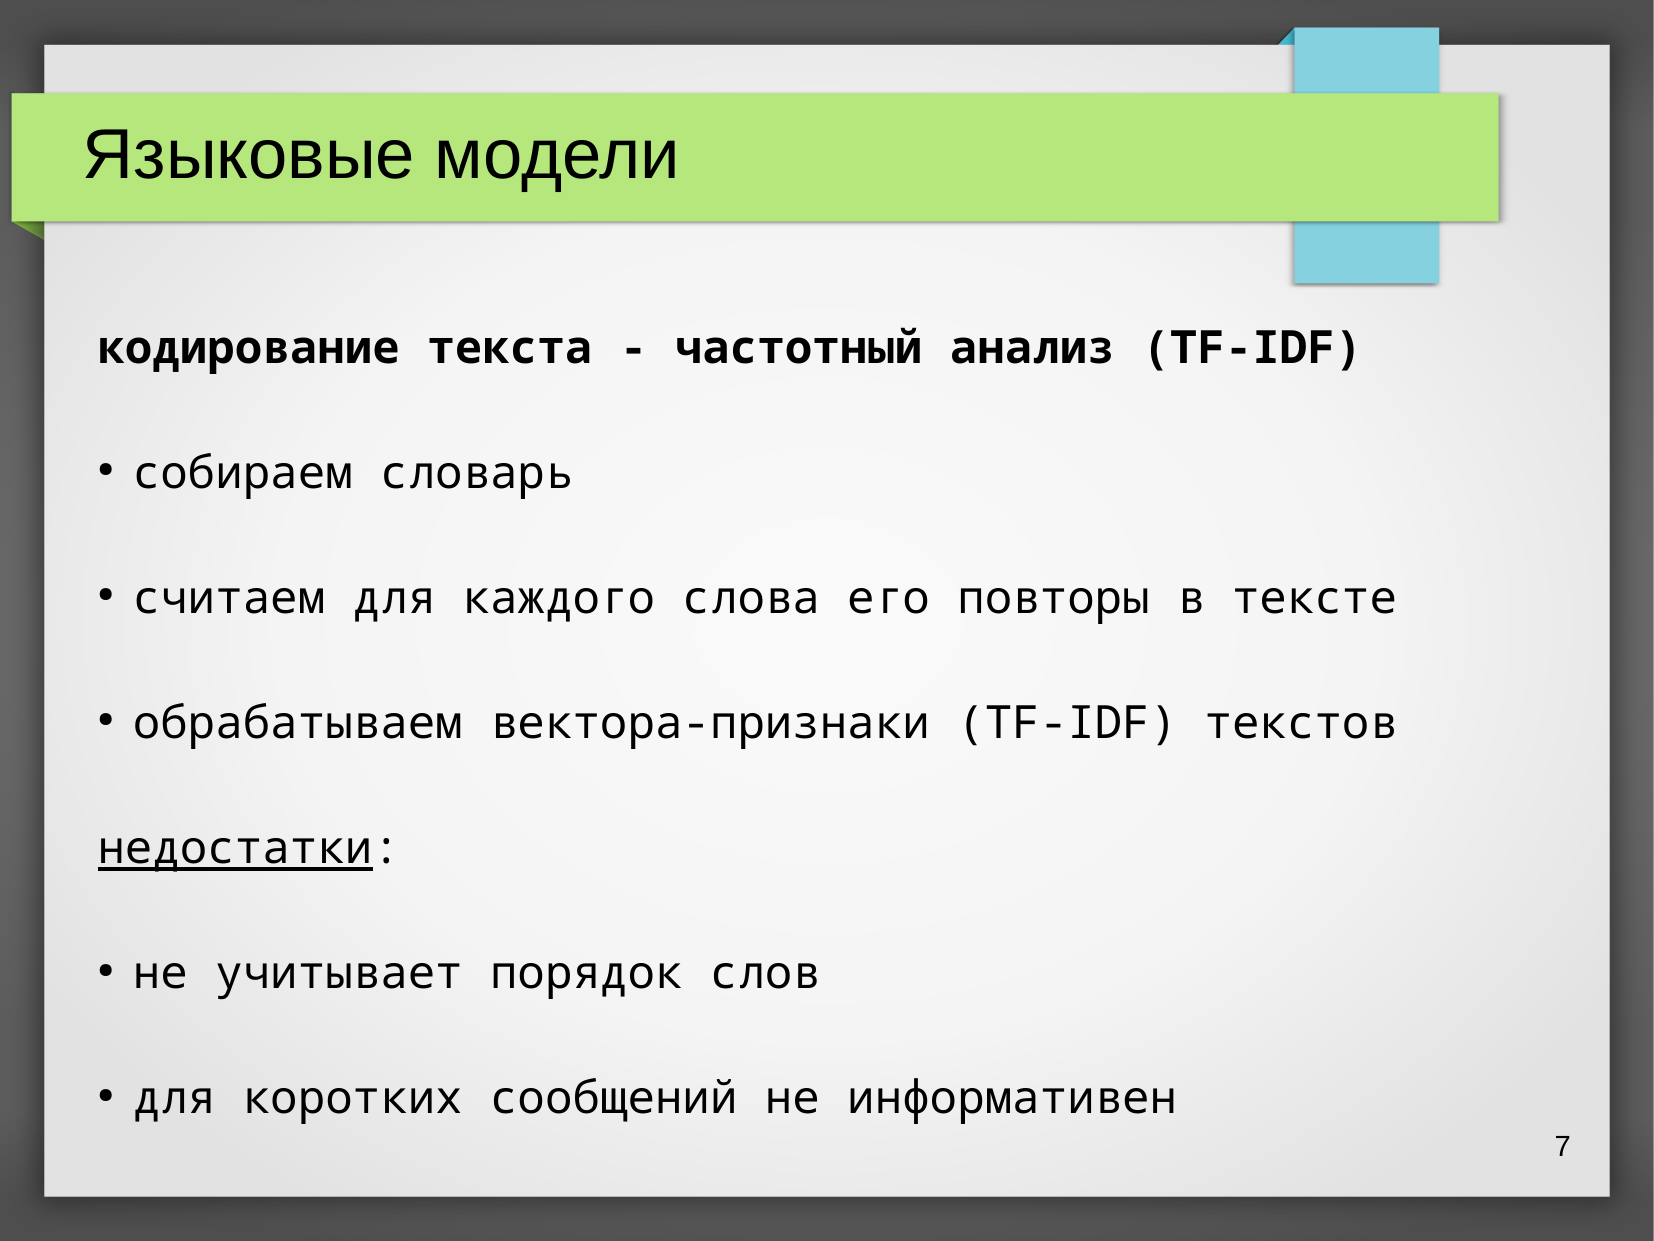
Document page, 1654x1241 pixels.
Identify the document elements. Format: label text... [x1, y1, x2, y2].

text_box кодирование текста - частотный анализ (TF-IDF) собираем словарь считаем для каждого слова его повторы в тексте обрабатываем вектора-признаки (TF-IDF) текстов недостатки: не учитывает порядок слов для коротких сообщений не информативен [82, 307, 1607, 1121]
title Языковые модели [82, 114, 1406, 194]
picture [0, 0, 1654, 1241]
